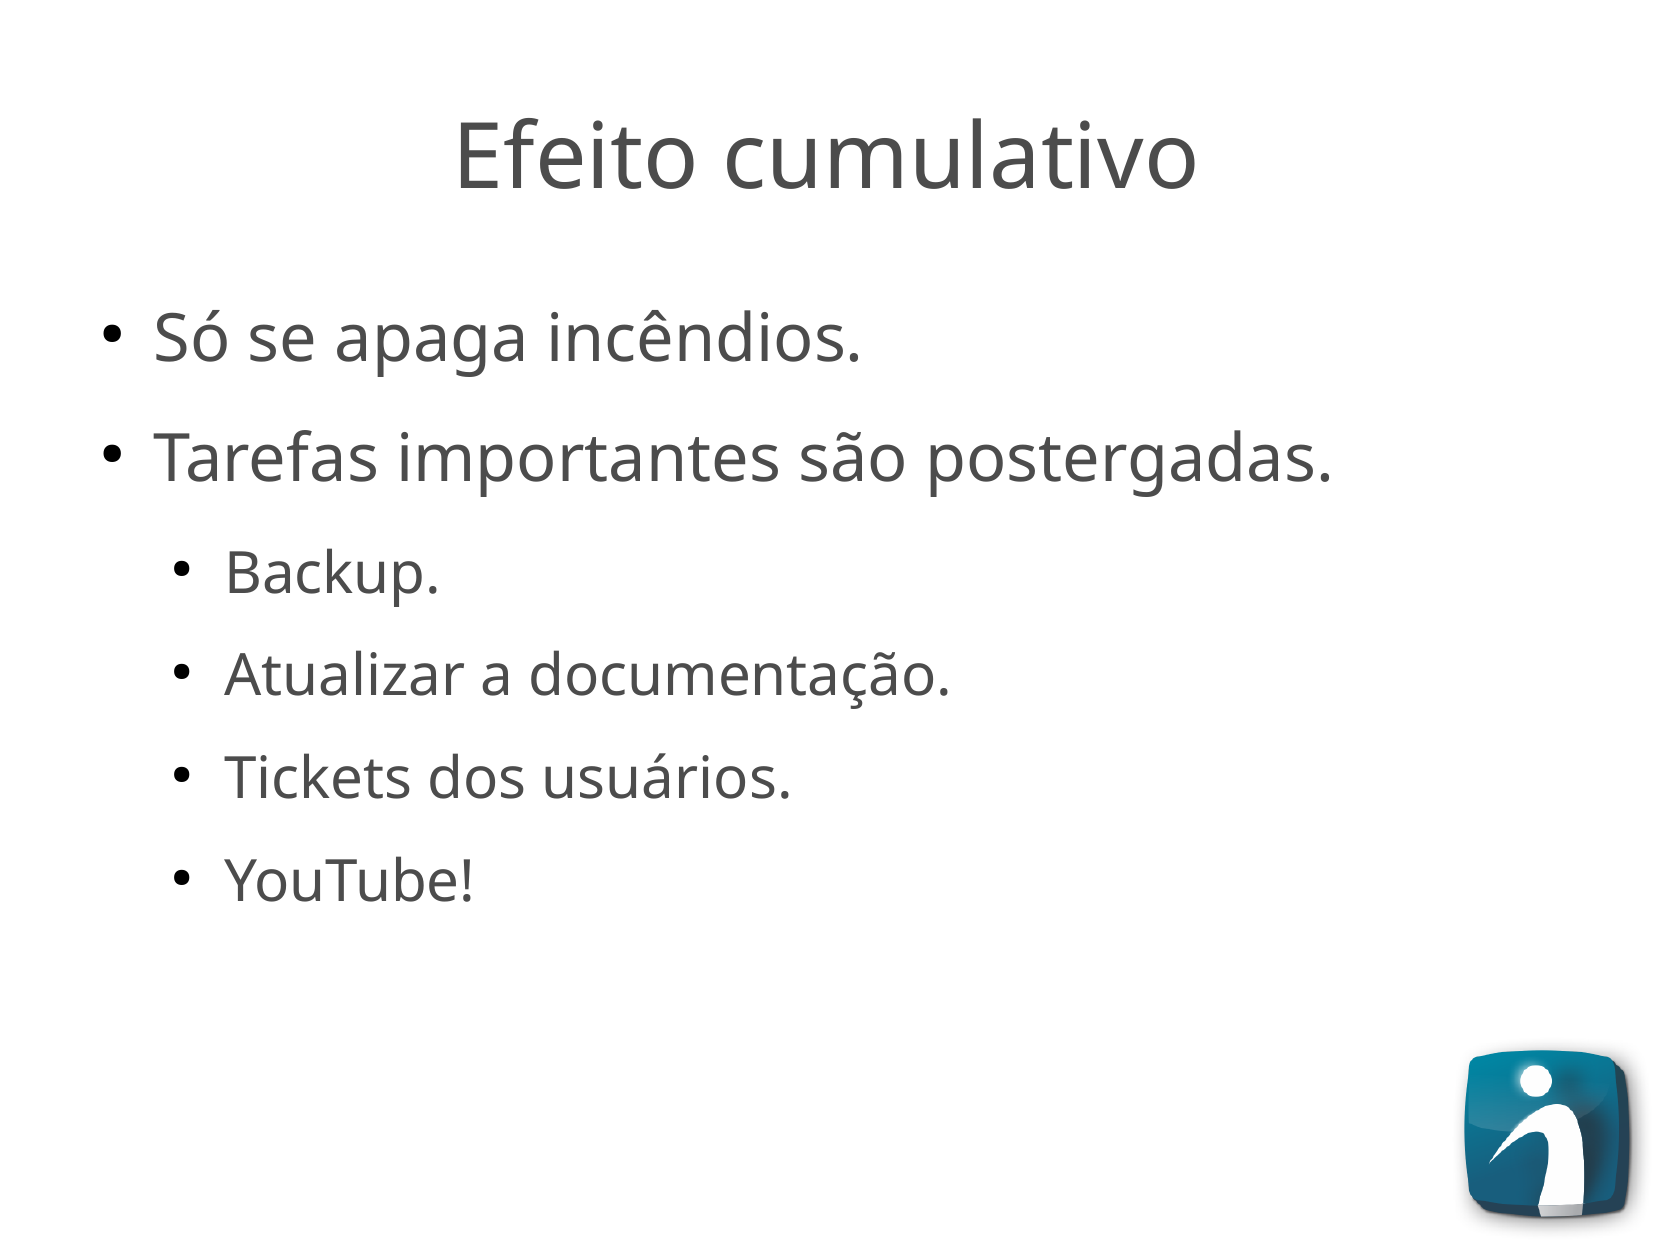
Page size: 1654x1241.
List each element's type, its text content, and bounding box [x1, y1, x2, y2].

picture [1447, 1035, 1654, 1241]
title Efeito cumulativo [82, 49, 1571, 257]
list Só se apaga incêndios. Tarefas importantes são postergadas. Backup. Atualizar a documentação. Tickets dos usuários. YouTube! [82, 290, 1571, 1109]
